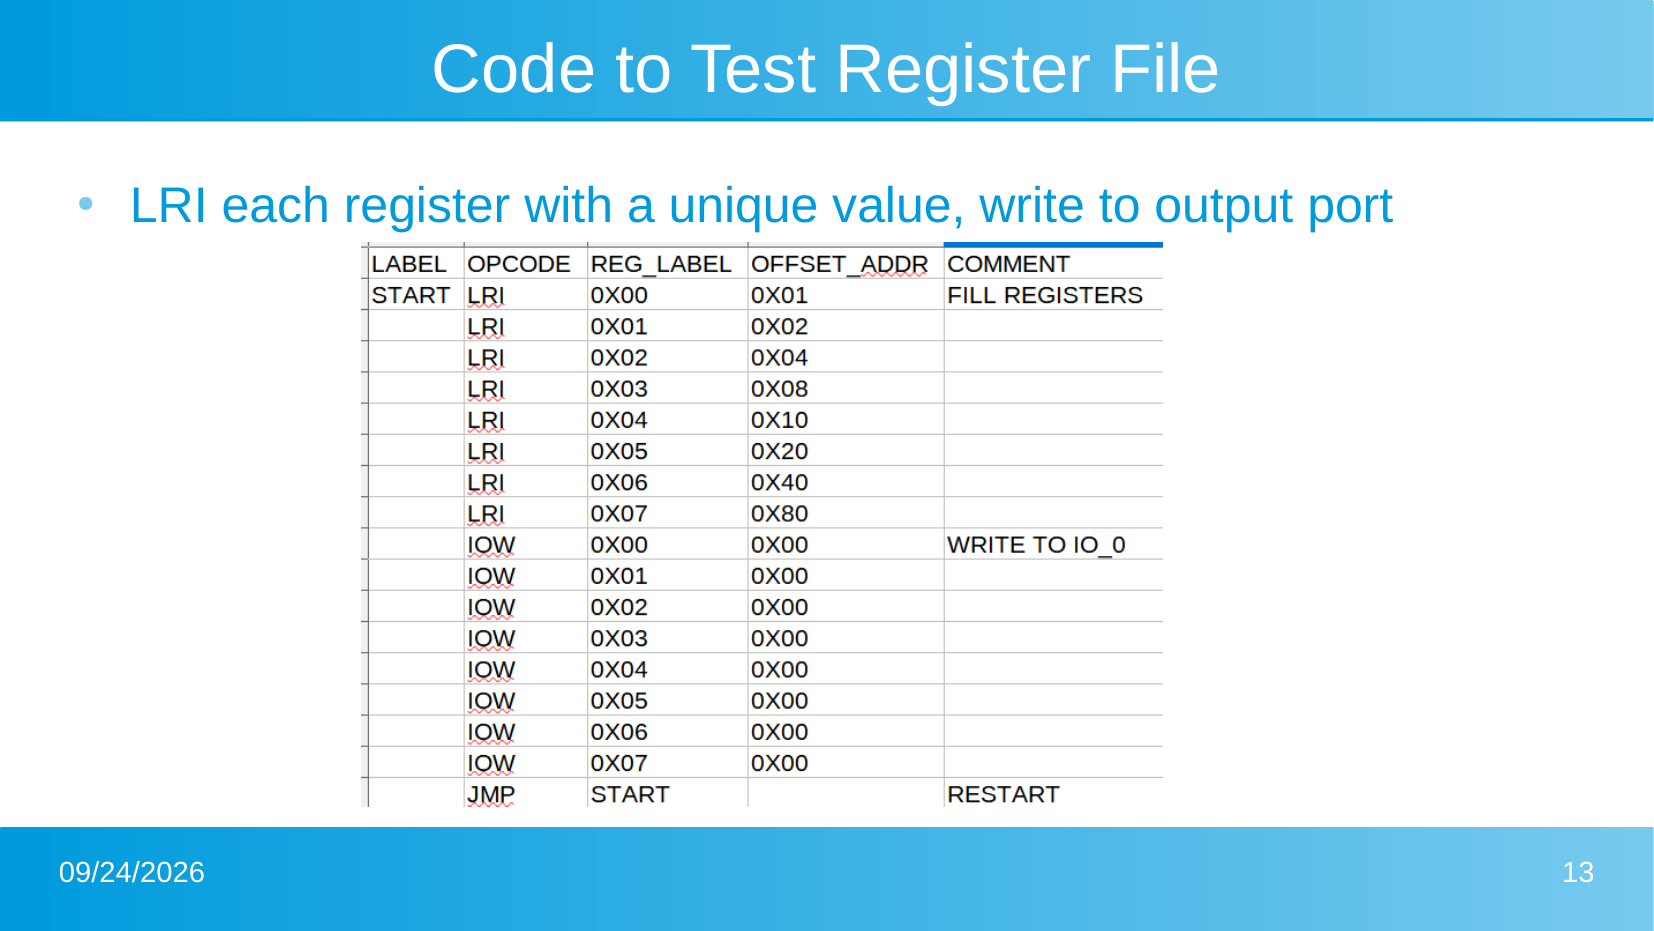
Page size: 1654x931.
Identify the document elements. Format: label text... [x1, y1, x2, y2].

title Code to Test Register File [59, 29, 1595, 108]
picture [361, 242, 1163, 807]
list LRI each register with a unique value, write to output port [59, 177, 1595, 263]
